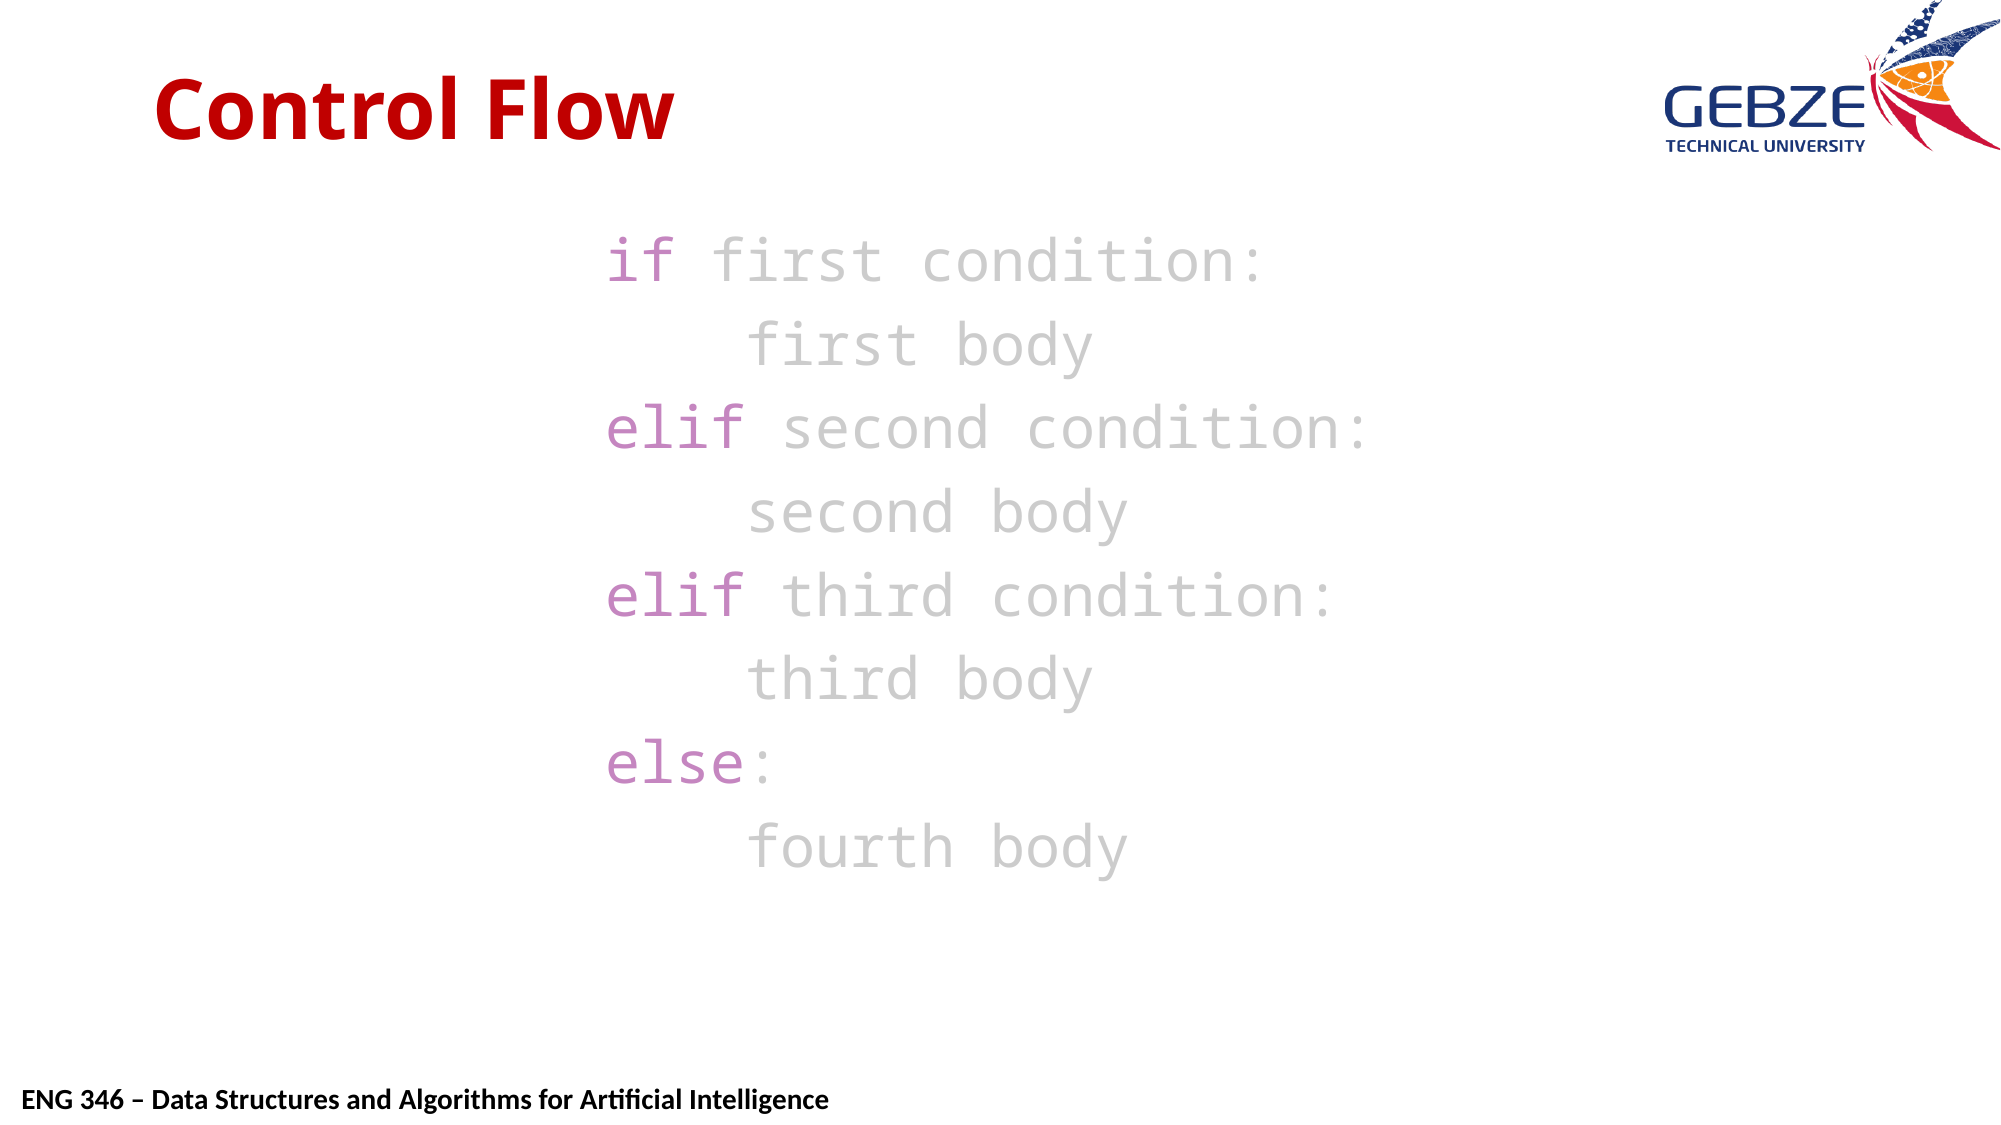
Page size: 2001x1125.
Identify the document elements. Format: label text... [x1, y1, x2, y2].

list if first condition: first body elif second condition: second body elif third condition: third body else: fourth body [590, 223, 1453, 995]
title Control Flow [137, 59, 1862, 165]
picture [1665, 0, 2001, 152]
